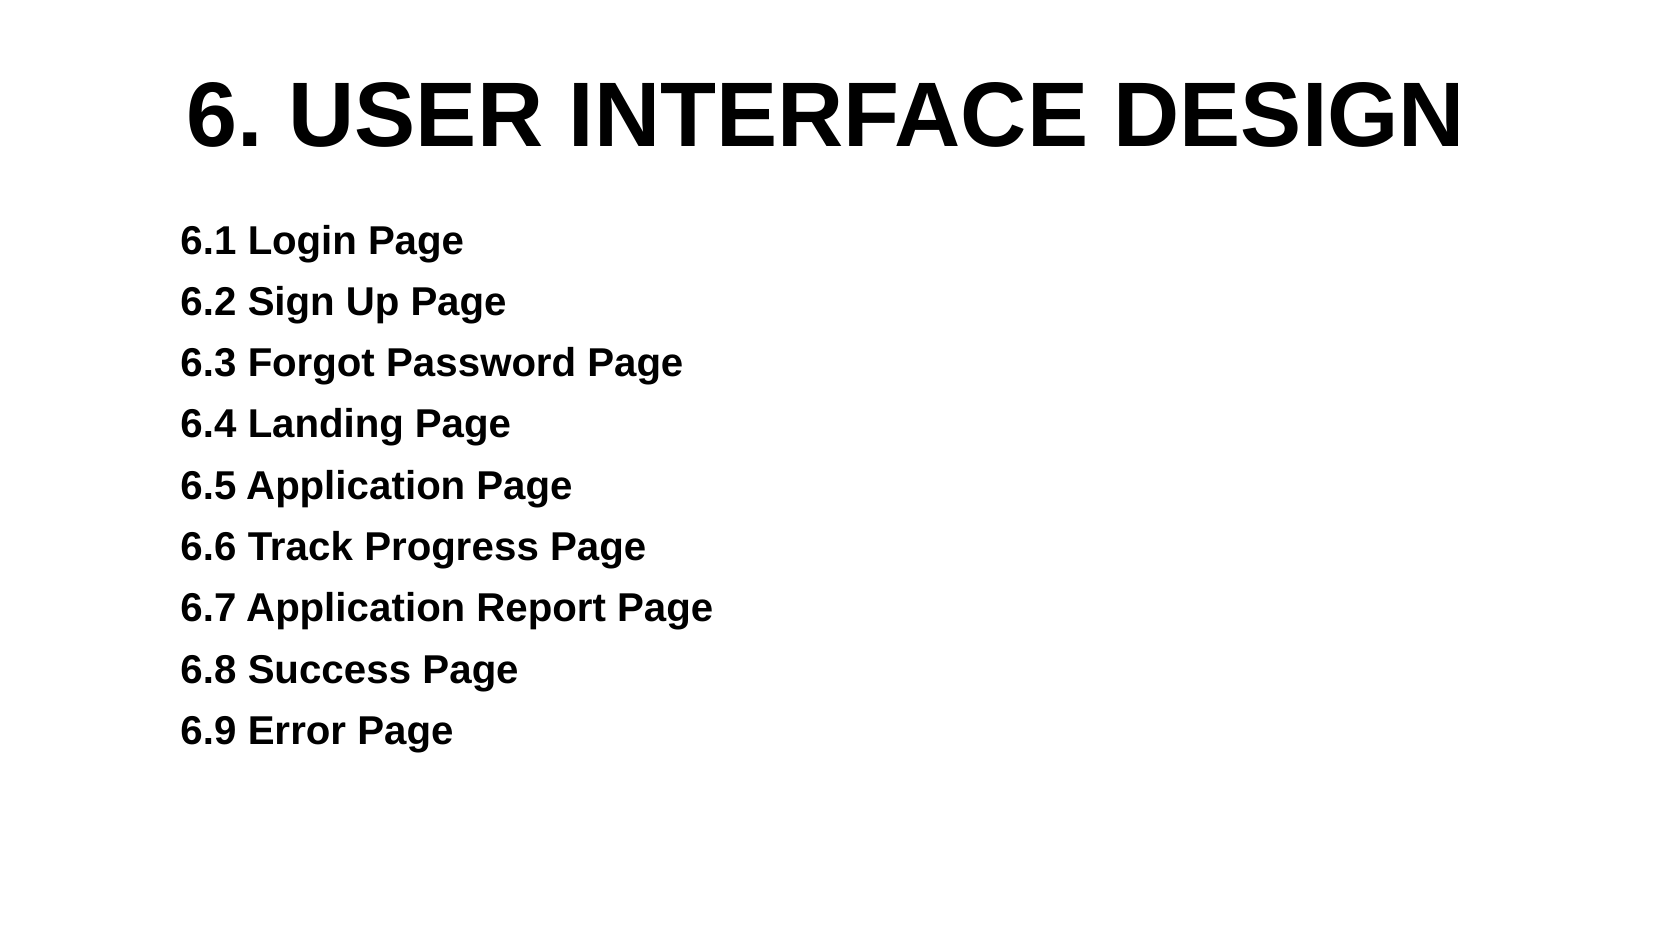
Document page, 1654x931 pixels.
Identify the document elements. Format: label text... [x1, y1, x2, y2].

title 6. USER INTERFACE DESIGN [82, 37, 1571, 193]
list 6.1 Login Page 6.2 Sign Up Page 6.3 Forgot Password Page 6.4 Landing Page 6.5 Application Page 6.6 Track Progress Page 6.7 Application Report Page 6.8 Success Page 6.9 Error Page [82, 217, 1571, 758]
